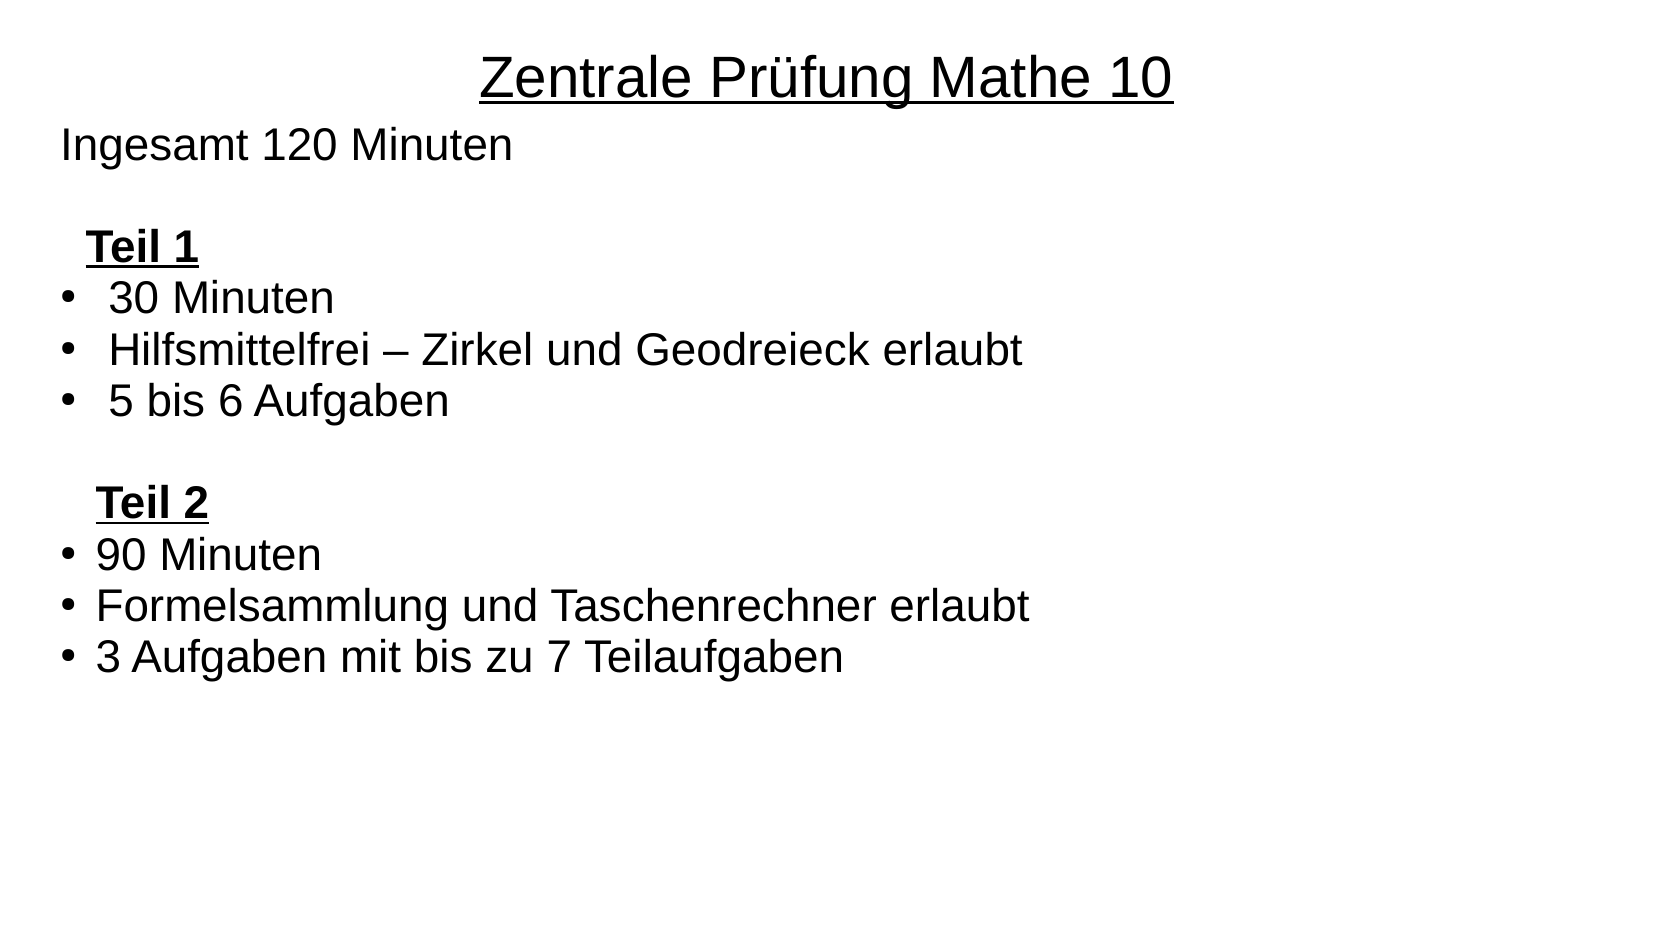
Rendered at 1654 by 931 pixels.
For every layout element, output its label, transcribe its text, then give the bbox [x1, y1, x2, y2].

title Zentrale Prüfung Mathe 10 [82, 0, 1571, 156]
subtitle Ingesamt 120 Minuten Teil 1 30 Minuten Hilfsmittelfrei – Zirkel und Geodreieck erlaubt 5 bis 6 Aufgaben Teil 2 90 Minuten Formelsammlung und Taschenrechner erlaubt 3 Aufgaben mit bis zu 7 Teilaufgaben [60, 118, 1549, 683]
